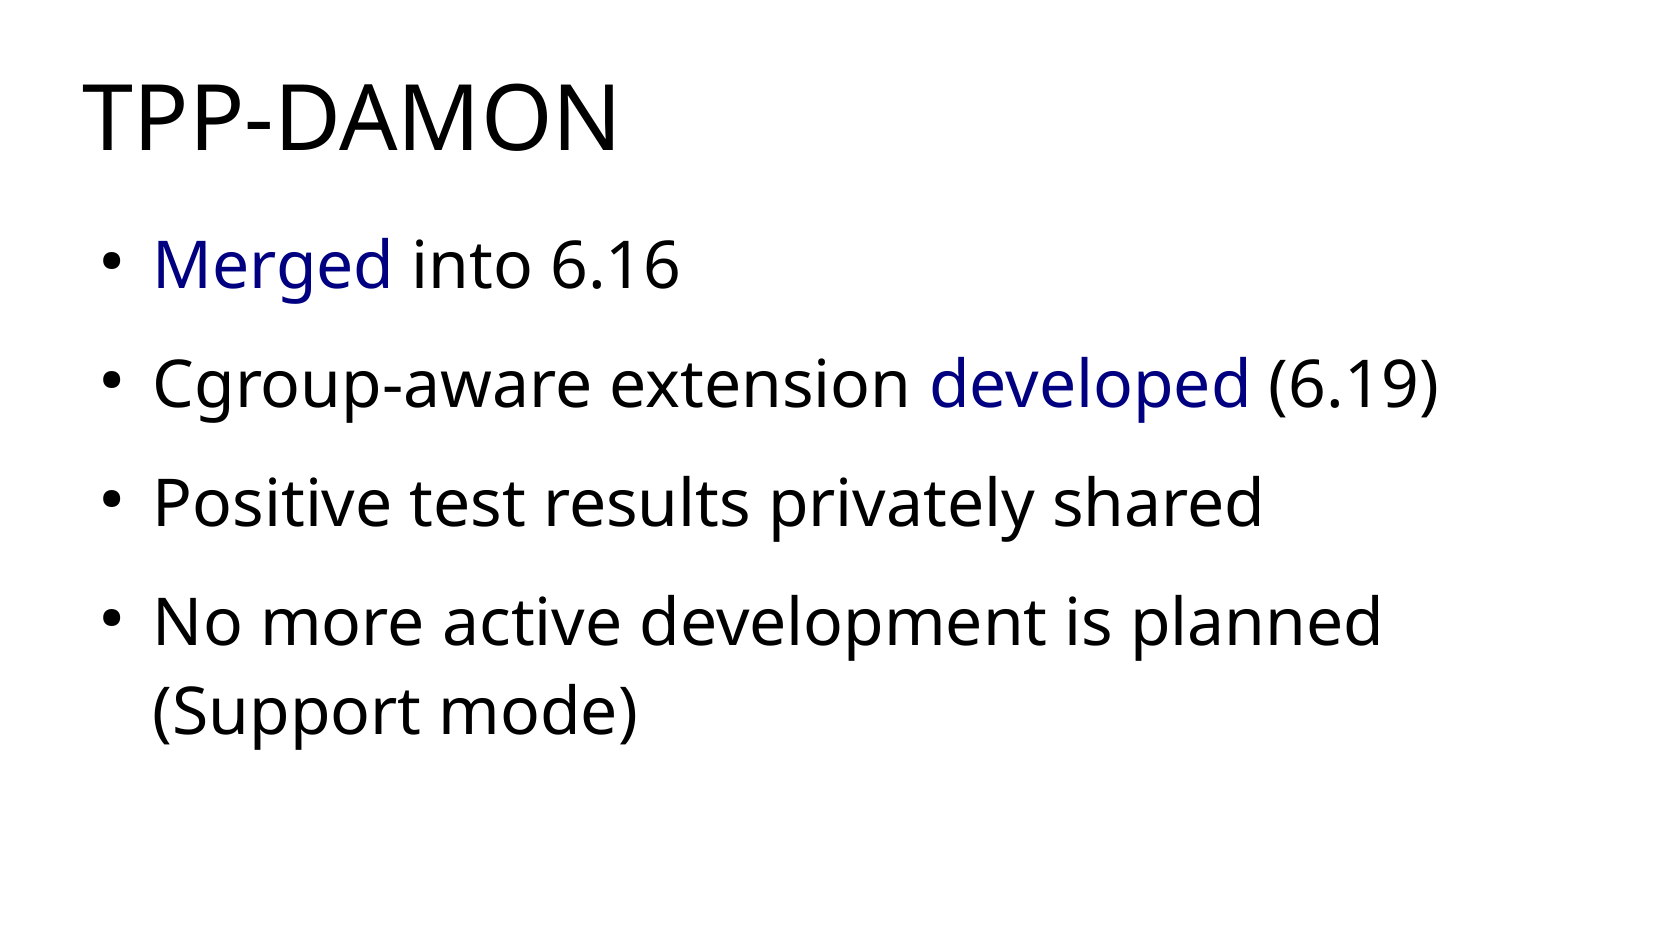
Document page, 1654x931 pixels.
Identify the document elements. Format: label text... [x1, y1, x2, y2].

title TPP-DAMON [82, 37, 1571, 193]
list Merged into 6.16 Cgroup-aware extension developed (6.19) Positive test results privately shared No more active development is planned (Support mode) [82, 217, 1571, 758]
